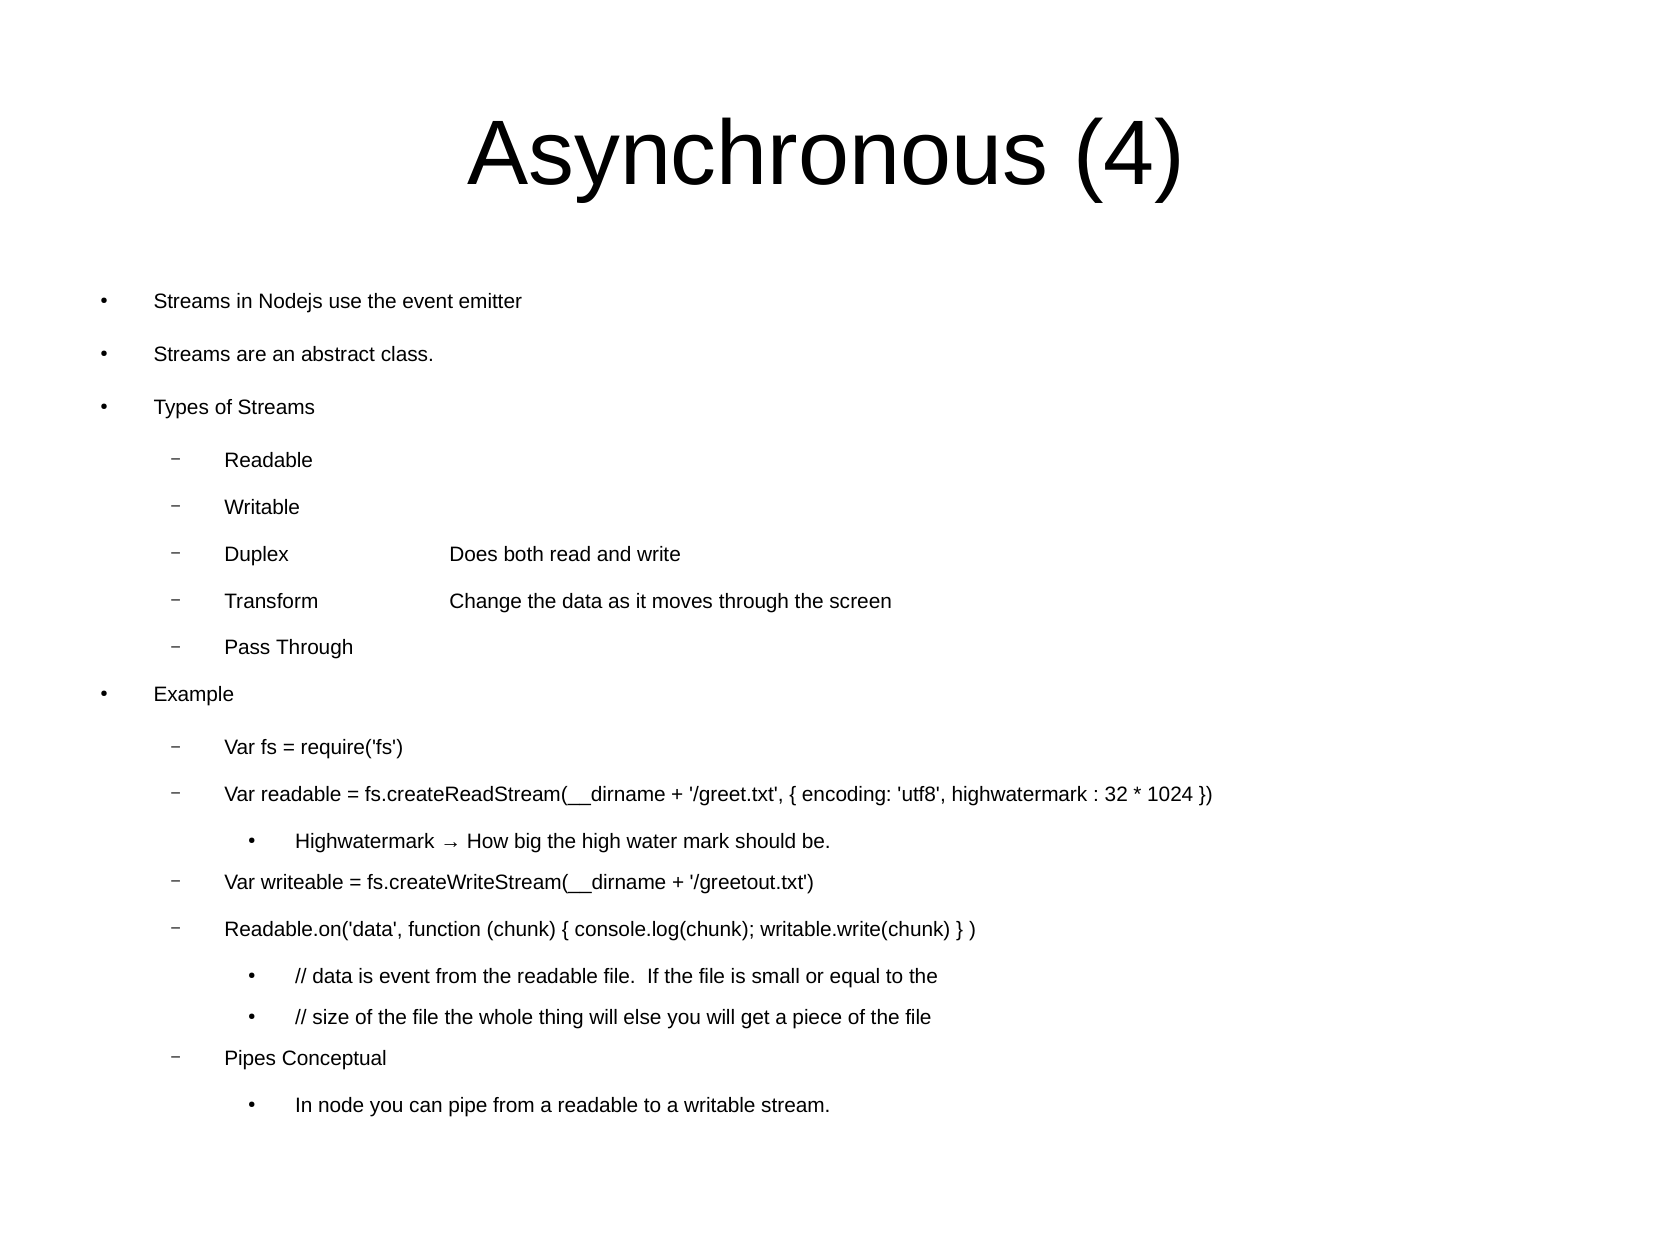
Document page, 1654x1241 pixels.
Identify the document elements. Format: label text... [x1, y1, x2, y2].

list Streams in Nodejs use the event emitter Streams are an abstract class. Types of Streams Readable Writable Duplex Does both read and write Transform Change the data as it moves through the screen Pass Through Example Var fs = require('fs') Var readable = fs.createReadStream(__dirname + '/greet.txt', { encoding: 'utf8', highwatermark : 32 * 1024 }) Highwatermark → How big the high water mark should be. Var writeable = fs.createWriteStream(__dirname + '/greetout.txt') Readable.on('data', function (chunk) { console.log(chunk); writable.write(chunk) } ) // data is event from the readable file. If the file is small or equal to the // size of the file the whole thing will else you will get a piece of the file Pipes Conceptual In node you can pipe from a readable to a writable stream. [82, 290, 1571, 1216]
title Asynchronous (4) [82, 49, 1571, 257]
